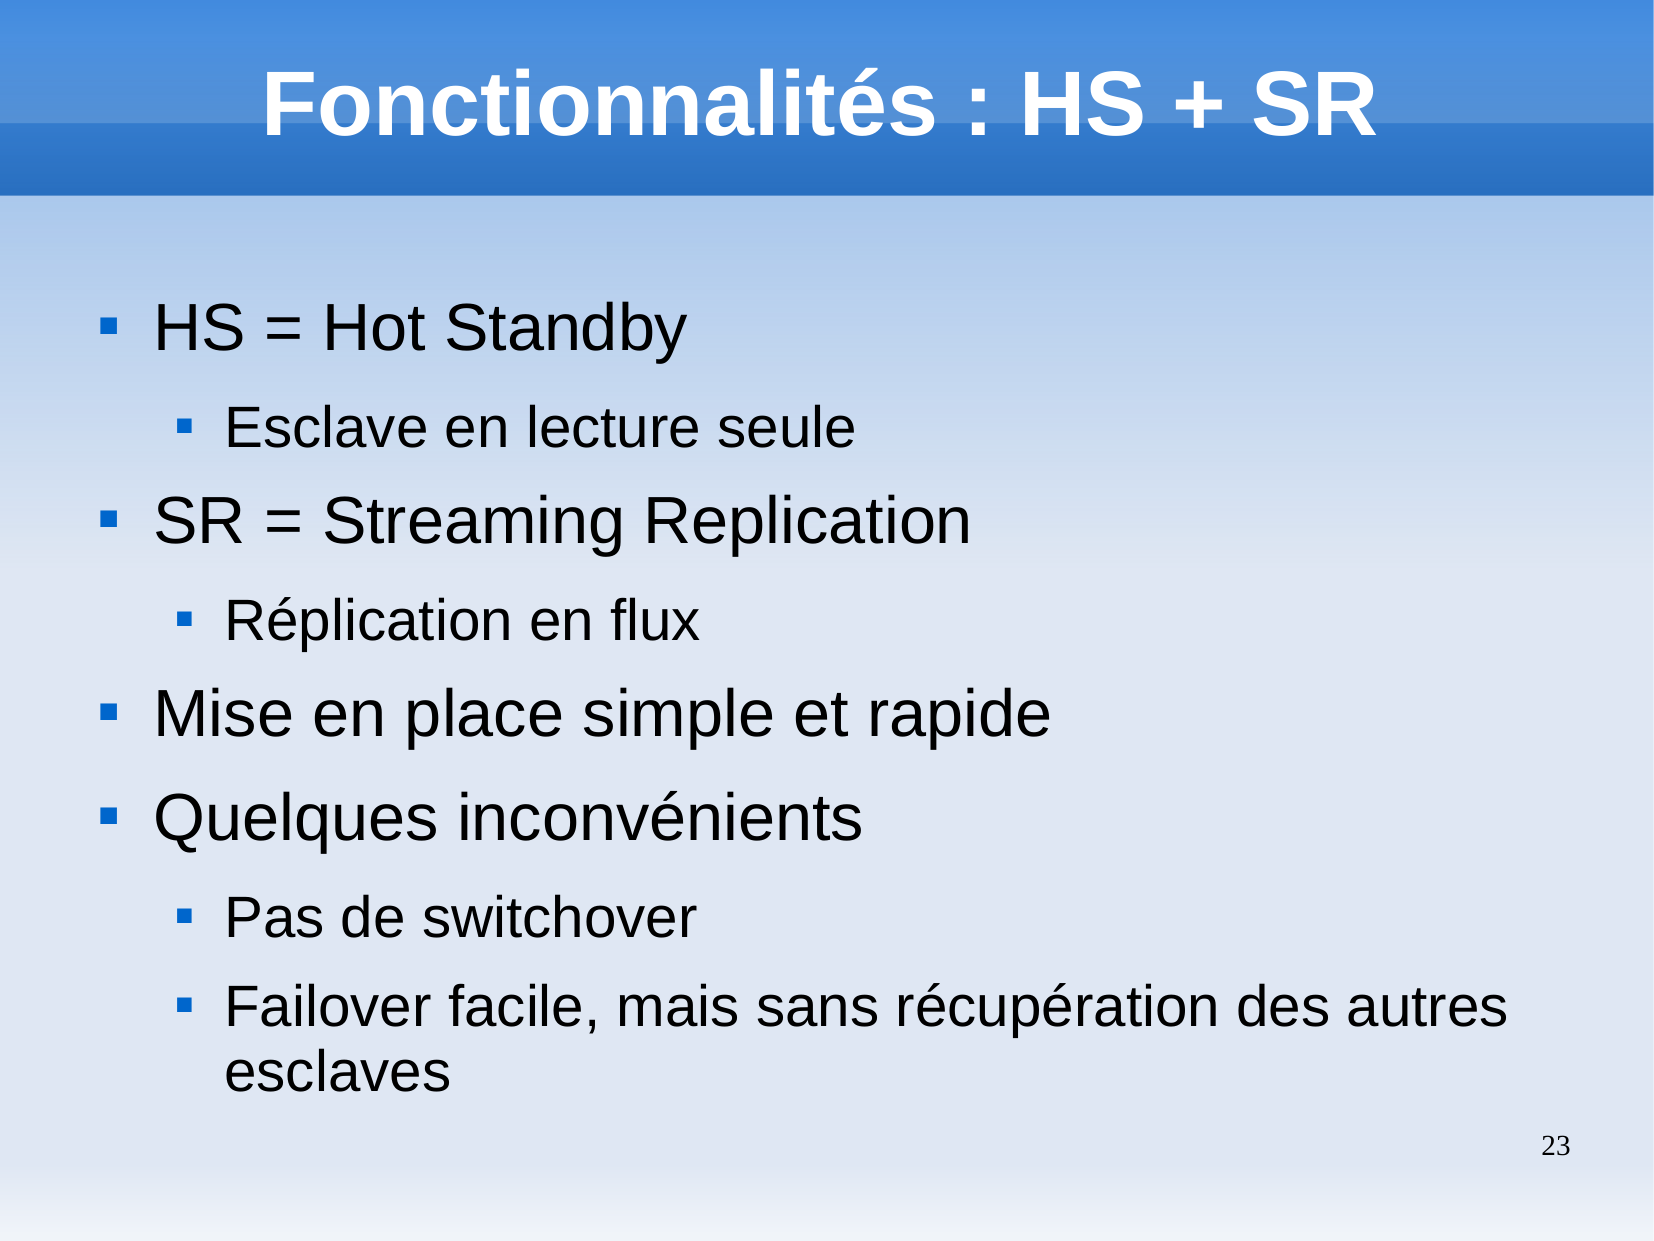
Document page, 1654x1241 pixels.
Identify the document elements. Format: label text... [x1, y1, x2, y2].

title Fonctionnalités : HS + SR [76, 7, 1565, 200]
picture [0, 0, 1654, 1241]
list HS = Hot Standby Esclave en lecture seule SR = Streaming Replication Réplication en flux Mise en place simple et rapide Quelques inconvénients Pas de switchover Failover facile, mais sans récupération des autres esclaves [82, 290, 1571, 1104]
